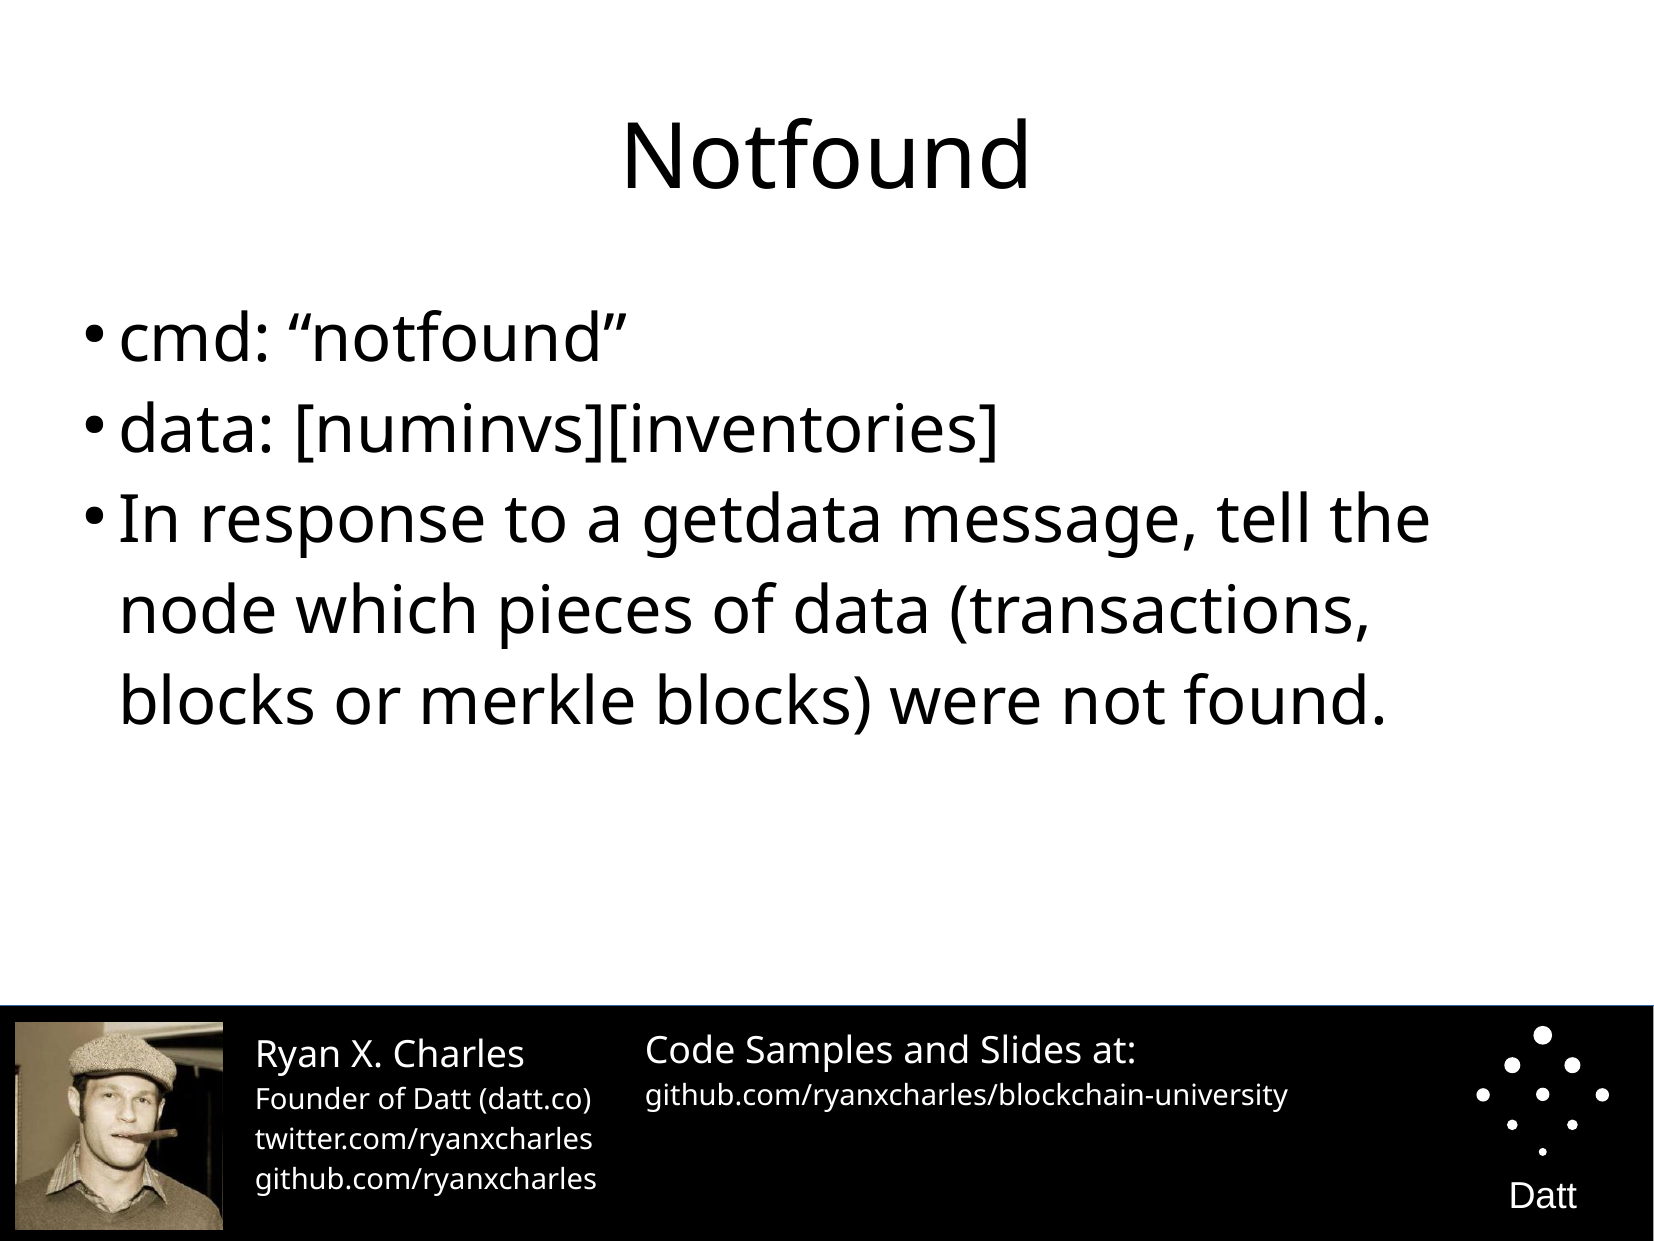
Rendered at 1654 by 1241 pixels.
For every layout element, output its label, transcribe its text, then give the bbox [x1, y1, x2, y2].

subtitle cmd: “notfound” data: [numinvs][inventories] In response to a getdata message, tell the node which pieces of data (transactions, blocks or merkle blocks) were not found. [82, 290, 1571, 1005]
text_box [0, 1005, 1654, 1241]
title Notfound [82, 49, 1571, 257]
picture [15, 1022, 223, 1231]
text_box Ryan X. Charles Founder of Datt (datt.co) twitter.com/ryanxcharles github.com/ryanxcharles [240, 1020, 976, 1241]
text_box Datt [1452, 1167, 1633, 1241]
text_box Code Samples and Slides at: github.com/ryanxcharles/blockchain-university [630, 1015, 1403, 1156]
picture [1475, 1023, 1611, 1159]
